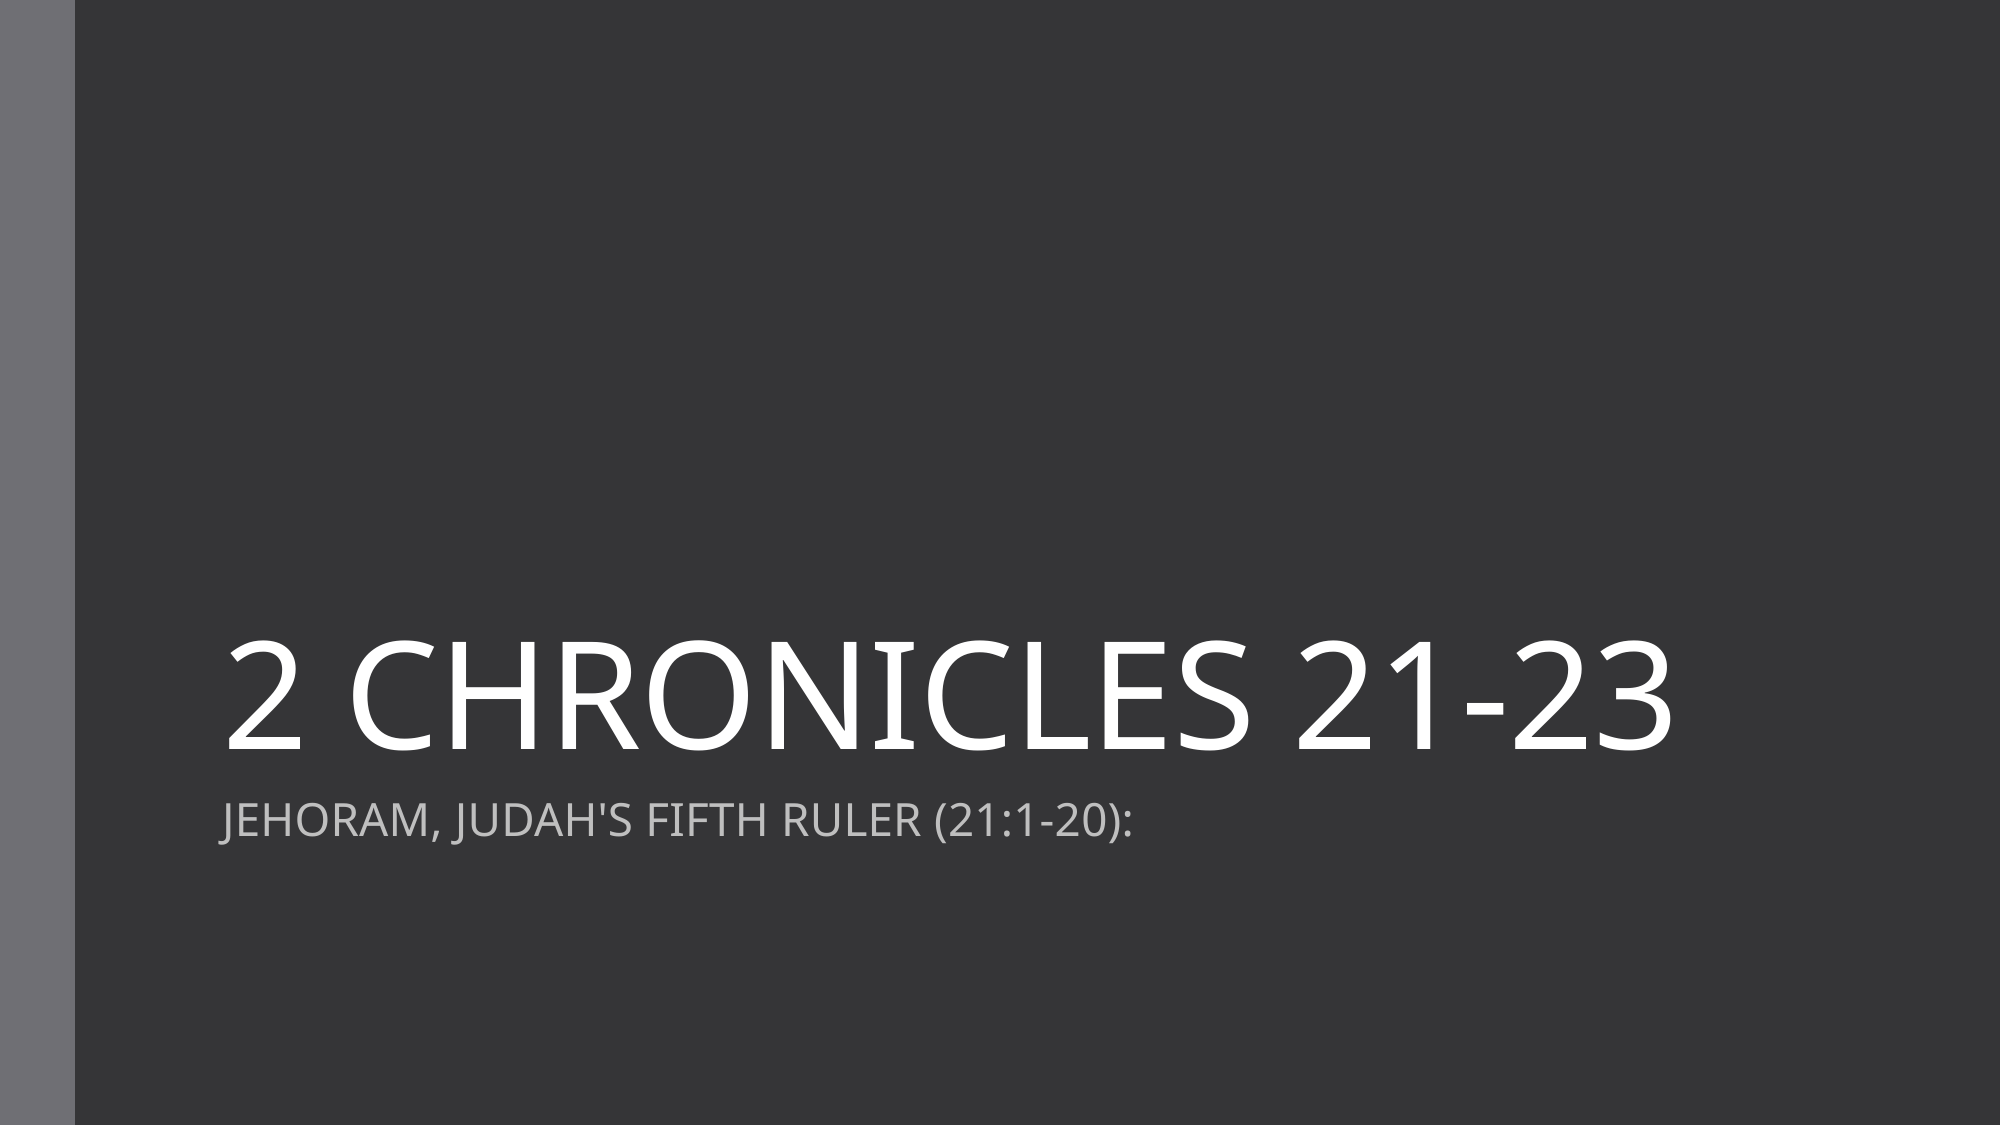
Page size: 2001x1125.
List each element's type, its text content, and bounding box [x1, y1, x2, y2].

subtitle JEHORAM, JUDAH'S FIFTH RULER (21:1-20): [206, 787, 1752, 1066]
title 2 CHRONICLES 21-23 [206, 124, 1752, 787]
